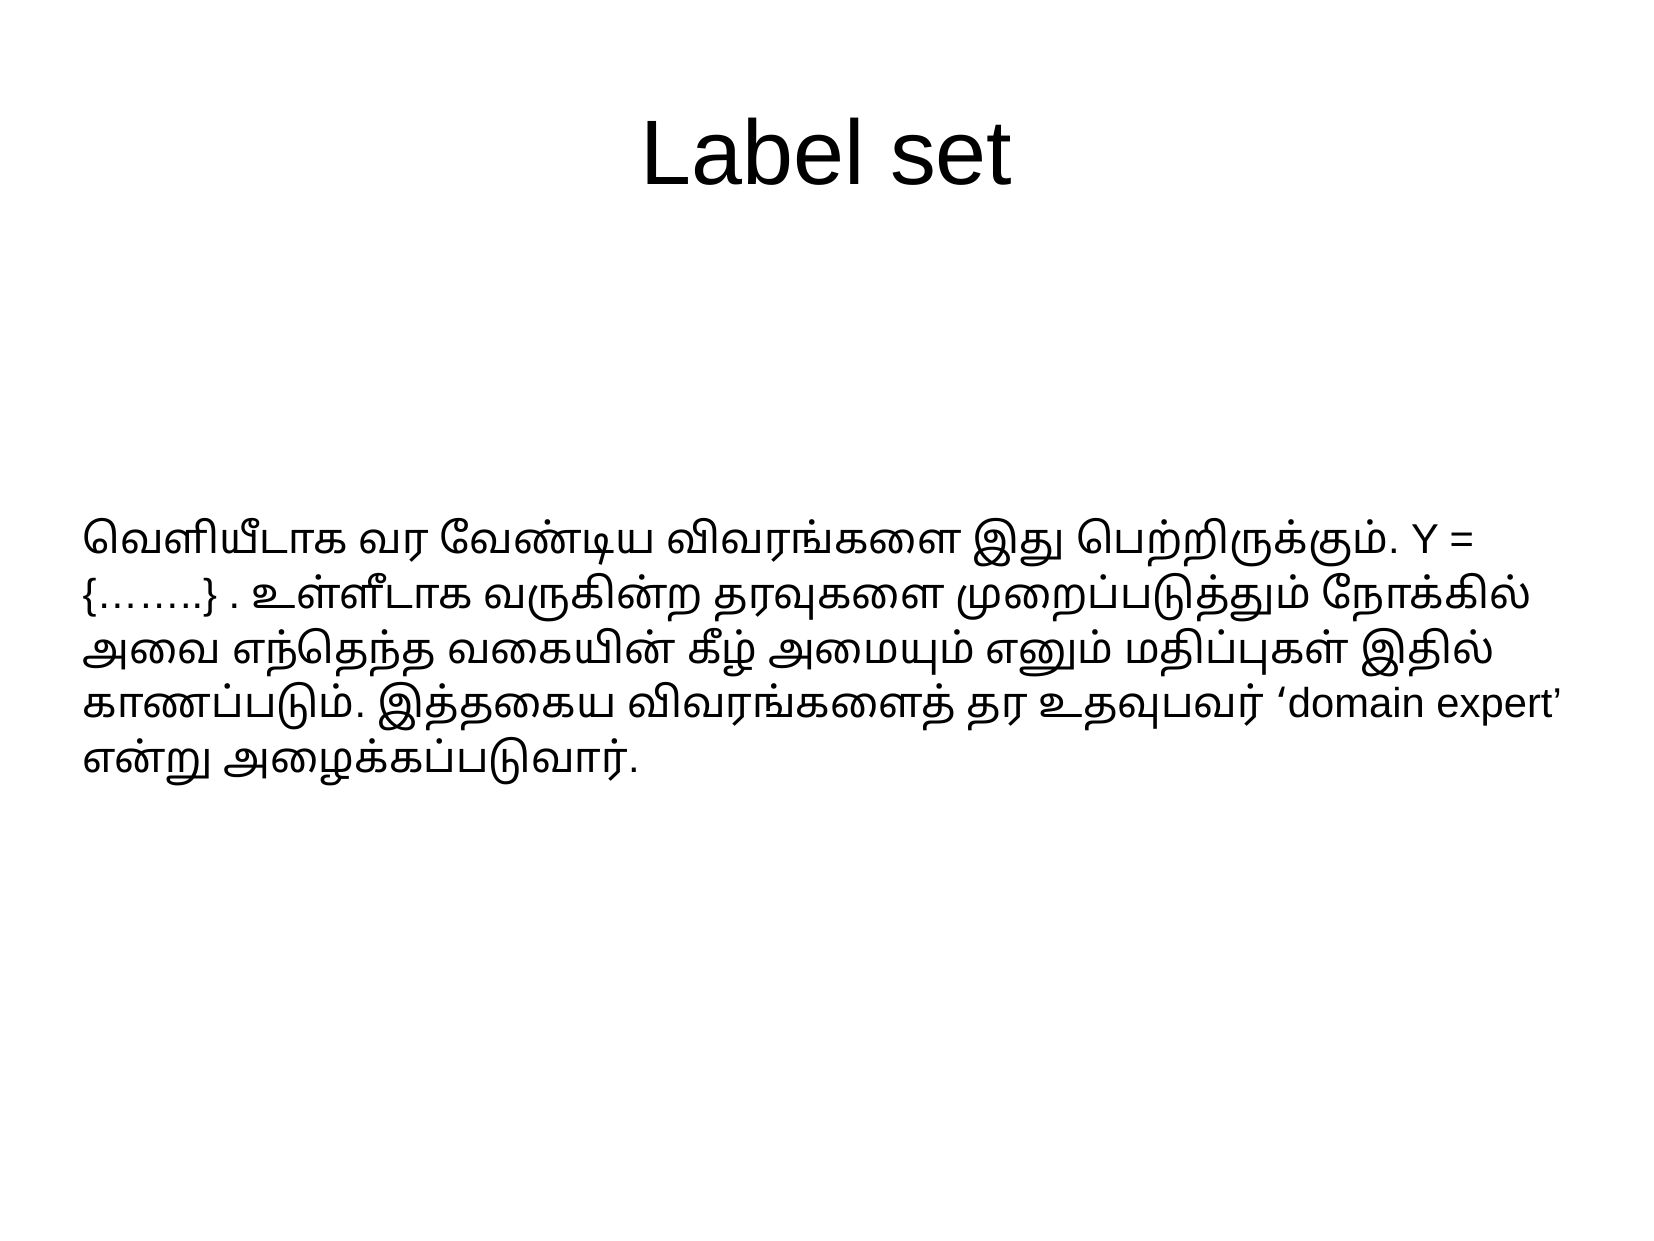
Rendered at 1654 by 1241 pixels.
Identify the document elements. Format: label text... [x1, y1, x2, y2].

title Label set [82, 49, 1571, 257]
subtitle வெளியீடாக வர வேண்டிய விவரங்களை இது பெற்றிருக்கும். Y = {……..} . உள்ளீடாக வருகின்ற தரவுகளை முறைப்படுத்தும் நோக்கில் அவை எந்தெந்த வகையின் கீழ் அமையும் எனும் மதிப்புகள் இதில் காணப்படும். இத்தகைய விவரங்களைத் தர உதவுபவர் ‘domain expert’ என்று அழைக்கப்படுவார். [82, 290, 1571, 1109]
